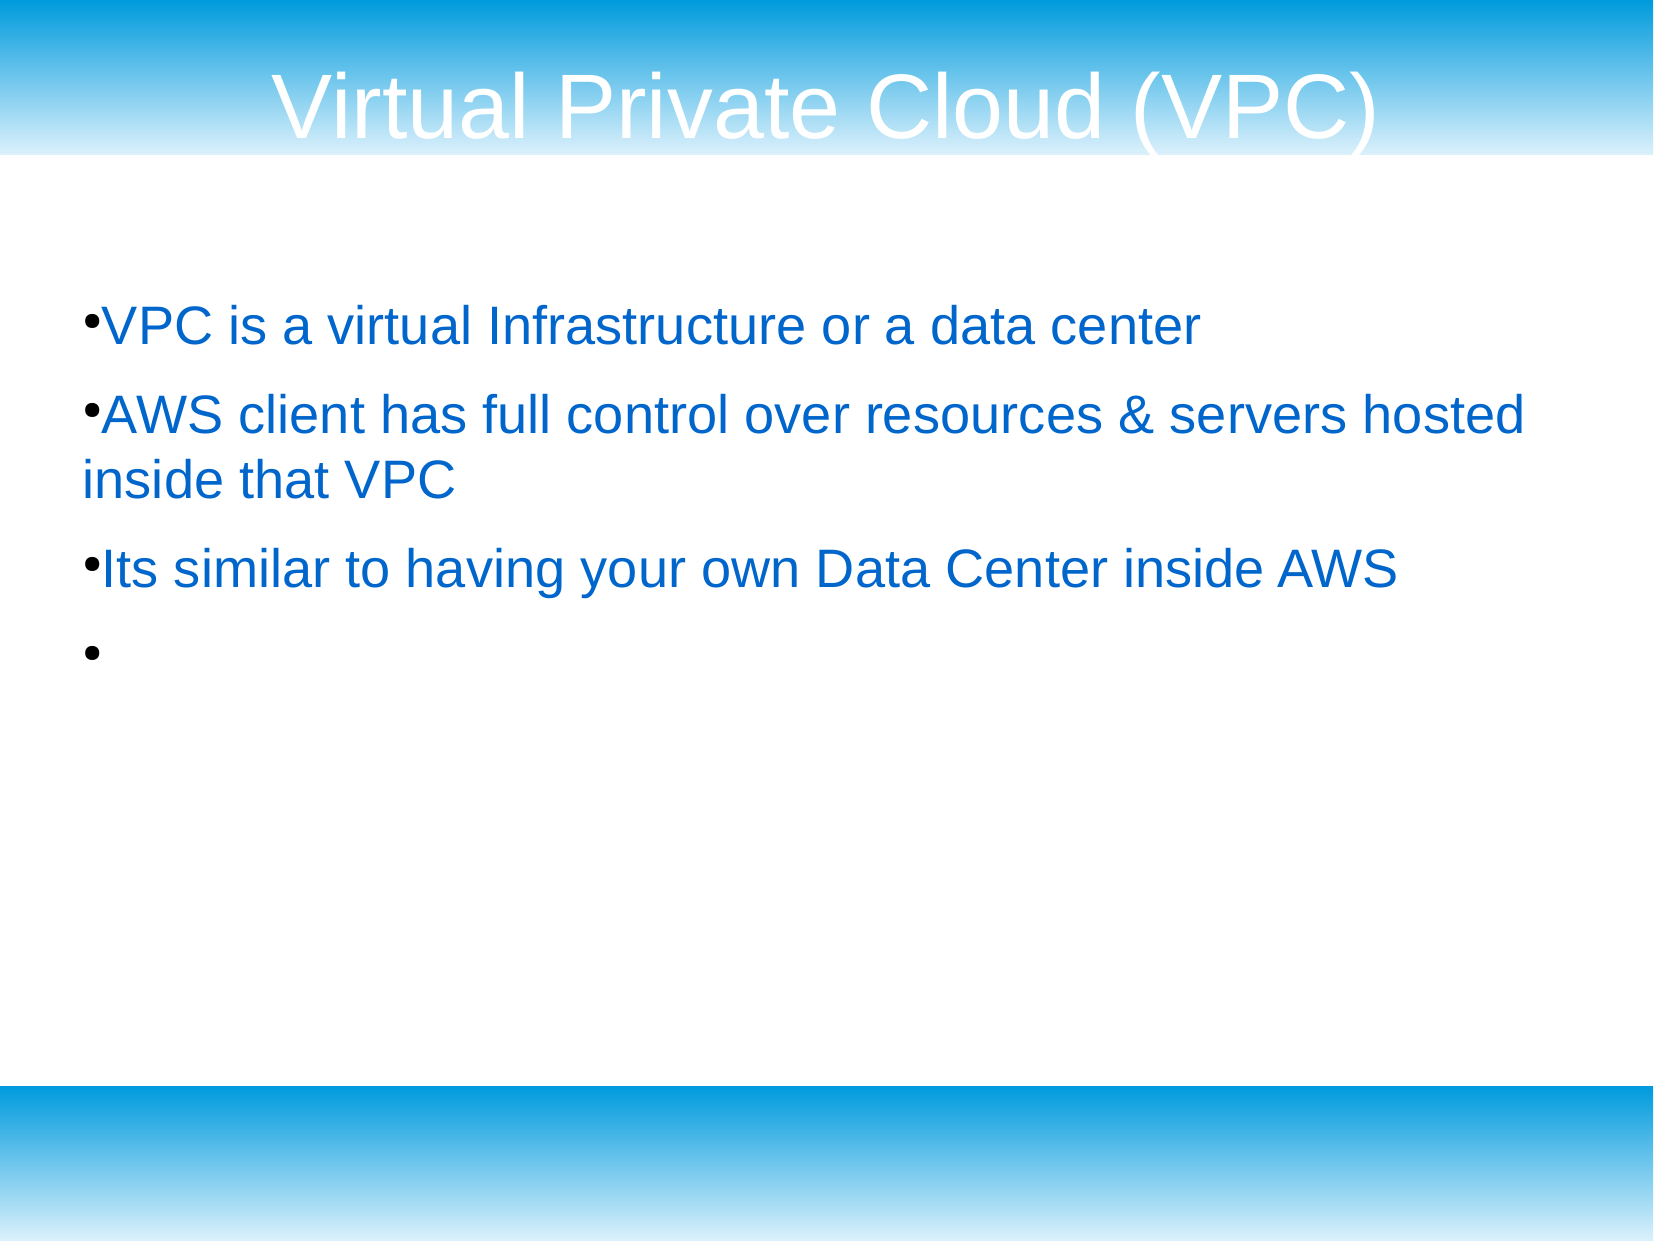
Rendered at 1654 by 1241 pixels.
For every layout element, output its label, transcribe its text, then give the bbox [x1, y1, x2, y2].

list VPC is a virtual Infrastructure or a data center AWS client has full control over resources & servers hosted inside that VPC Its similar to having your own Data Center inside AWS [82, 290, 1571, 1010]
title Virtual Private Cloud (VPC) [82, 49, 1571, 155]
